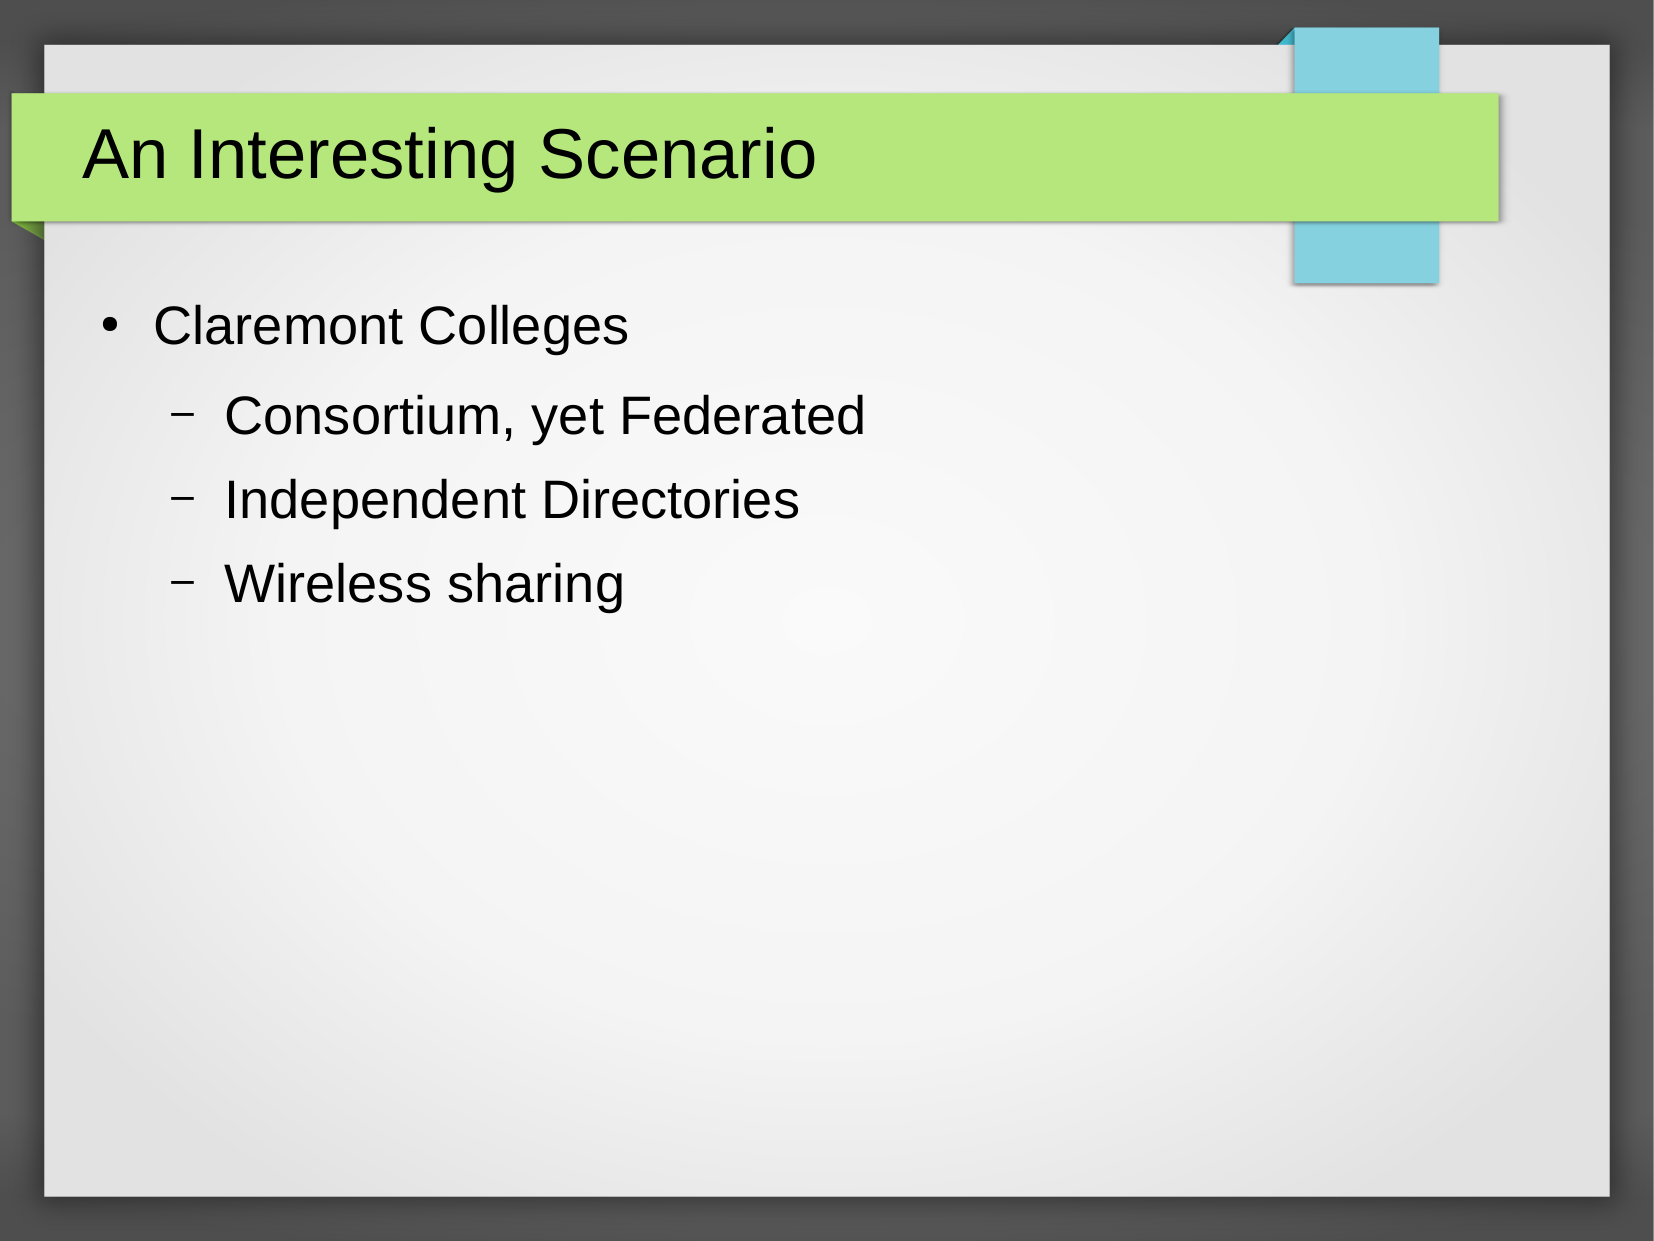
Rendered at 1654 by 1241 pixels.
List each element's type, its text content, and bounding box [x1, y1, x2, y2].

picture [0, 0, 1654, 1241]
title An Interesting Scenario [82, 94, 1264, 213]
list Claremont Colleges Consortium, yet Federated Independent Directories Wireless sharing [82, 295, 1571, 1015]
